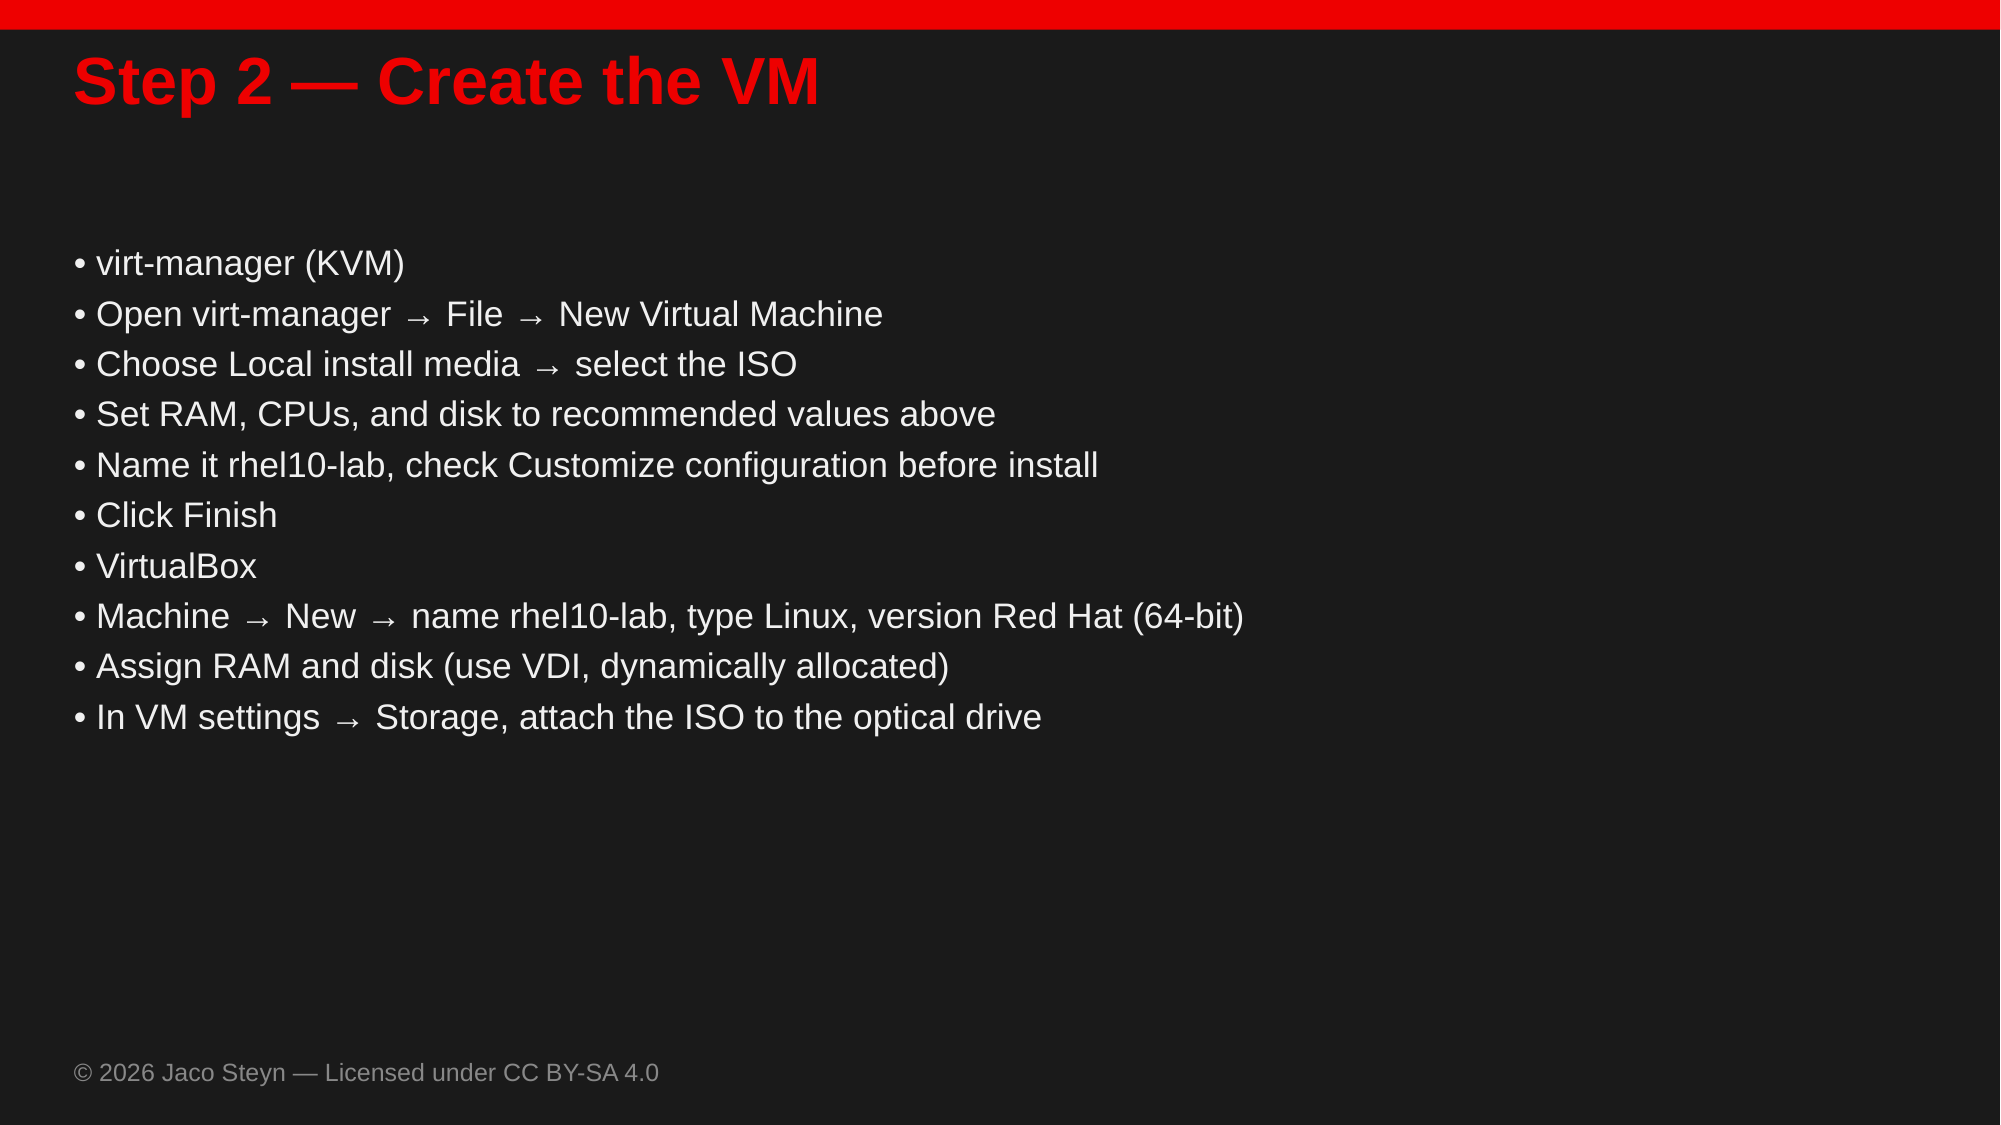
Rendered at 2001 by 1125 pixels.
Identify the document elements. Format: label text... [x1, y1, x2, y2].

text_box • virt-manager (KVM) • Open virt-manager → File → New Virtual Machine • Choose Local install media → select the ISO • Set RAM, CPUs, and disk to recommended values above • Name it rhel10-lab, check Customize configuration before install • Click Finish • VirtualBox • Machine → New → name rhel10-lab, type Linux, version Red Hat (64-bit) • Assign RAM and disk (use VDI, dynamically allocated) • In VM settings → Storage, attach the ISO to the optical drive [59, 236, 1942, 1037]
text_box [0, 0, 2001, 30]
text_box Step 2 — Create the VM [59, 36, 1942, 208]
text_box © 2026 Jaco Steyn — Licensed under CC BY-SA 4.0 [59, 1051, 1942, 1093]
